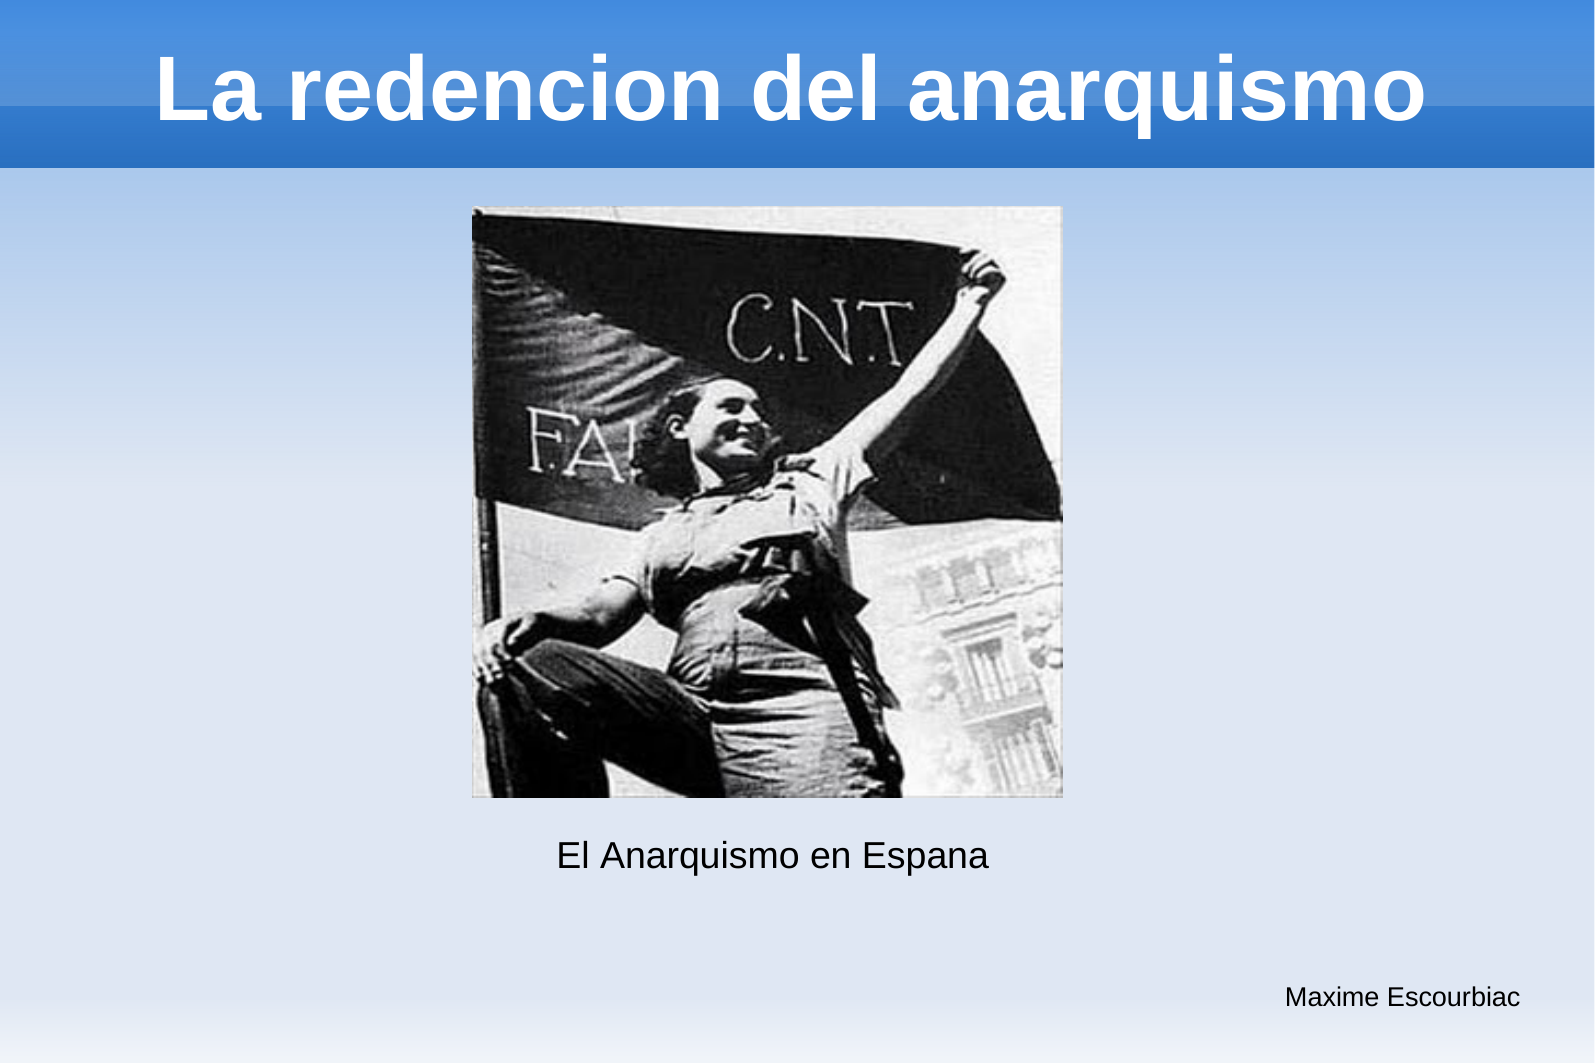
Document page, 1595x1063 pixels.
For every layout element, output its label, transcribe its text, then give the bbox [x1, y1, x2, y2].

picture [0, 0, 1595, 1063]
title La redencion del anarquismo [74, 0, 1510, 178]
text_box Maxime Escourbiac [1270, 974, 1536, 1020]
text_box El Anarquismo en Espana [541, 826, 1004, 884]
list [79, 248, 1515, 951]
